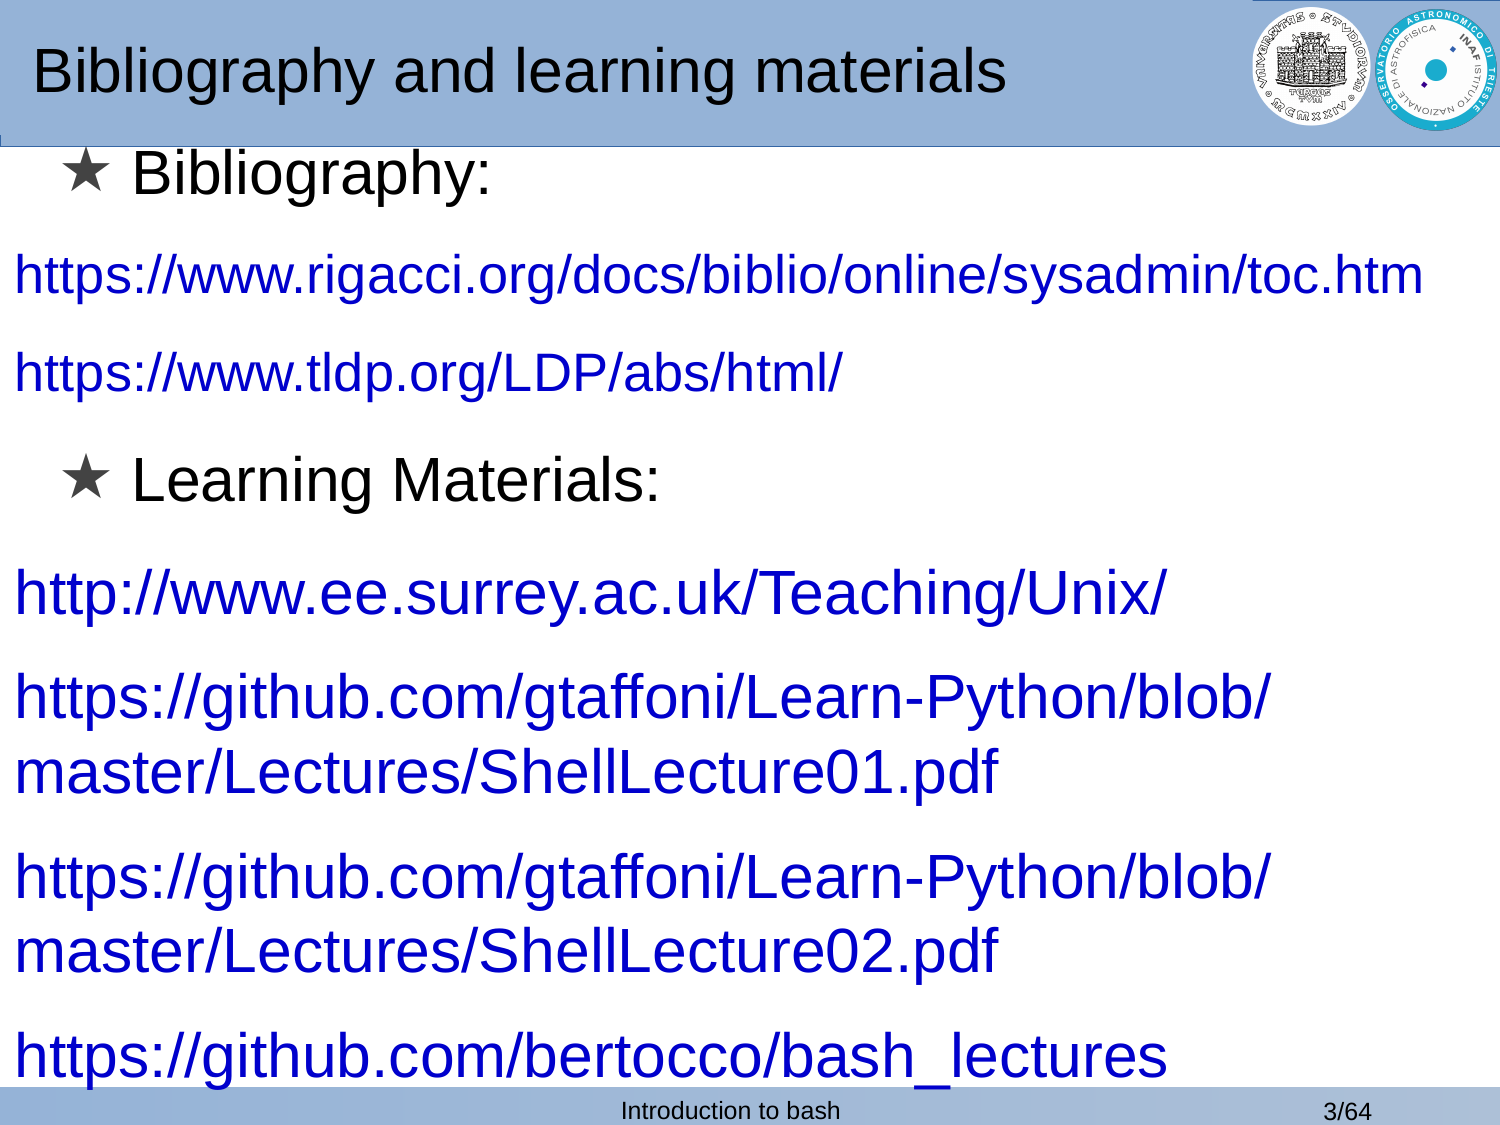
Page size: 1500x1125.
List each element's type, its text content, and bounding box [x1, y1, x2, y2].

text_box Bibliography and learning materials [0, 0, 1253, 135]
title Traditional service delivery [1253, 0, 1500, 135]
list Bibliography: https://www.rigacci.org/docs/biblio/online/sysadmin/toc.htm https://www.tldp.org/LDP/abs/html/ Learning Materials: http://www.ee.surrey.ac.uk/Teaching/Unix/ https://github.com/gtaffoni/Learn-Python/blob/master/Lectures/ShellLecture01.pdf https://github.com/gtaffoni/Learn-Python/blob/master/Lectures/ShellLecture02.pdf https://github.com/bertocco/bash_lectures [0, 135, 1500, 1013]
